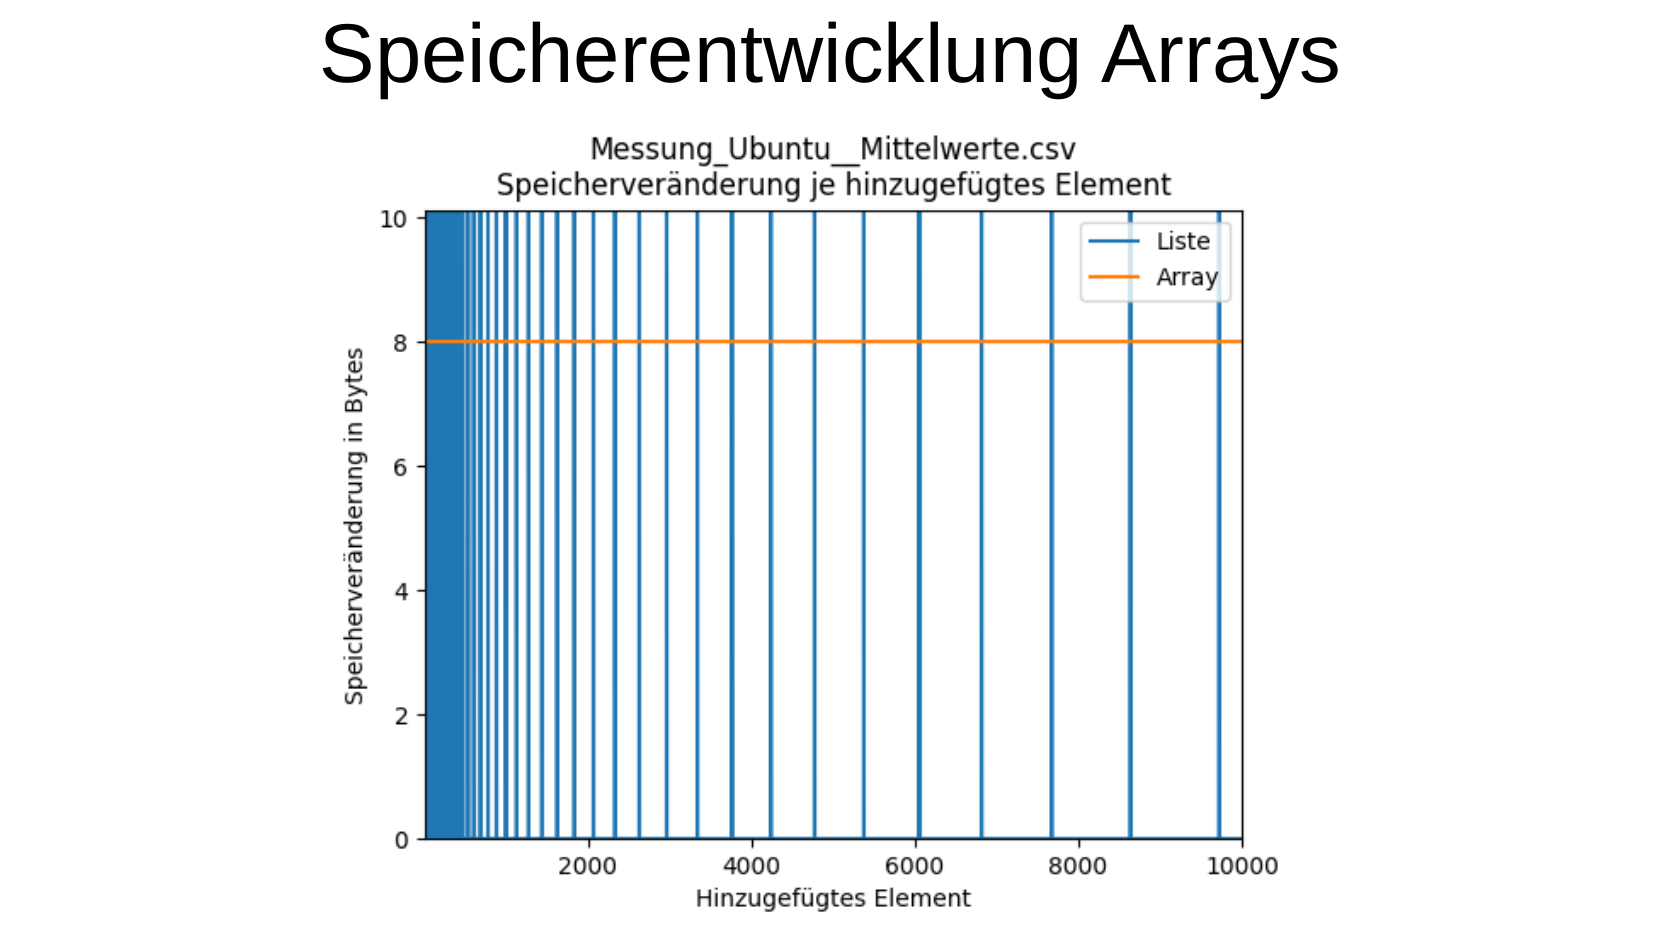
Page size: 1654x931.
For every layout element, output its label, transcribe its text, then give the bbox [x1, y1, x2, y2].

picture [262, 112, 1351, 929]
title Speicherentwicklung Arrays [86, 0, 1576, 113]
